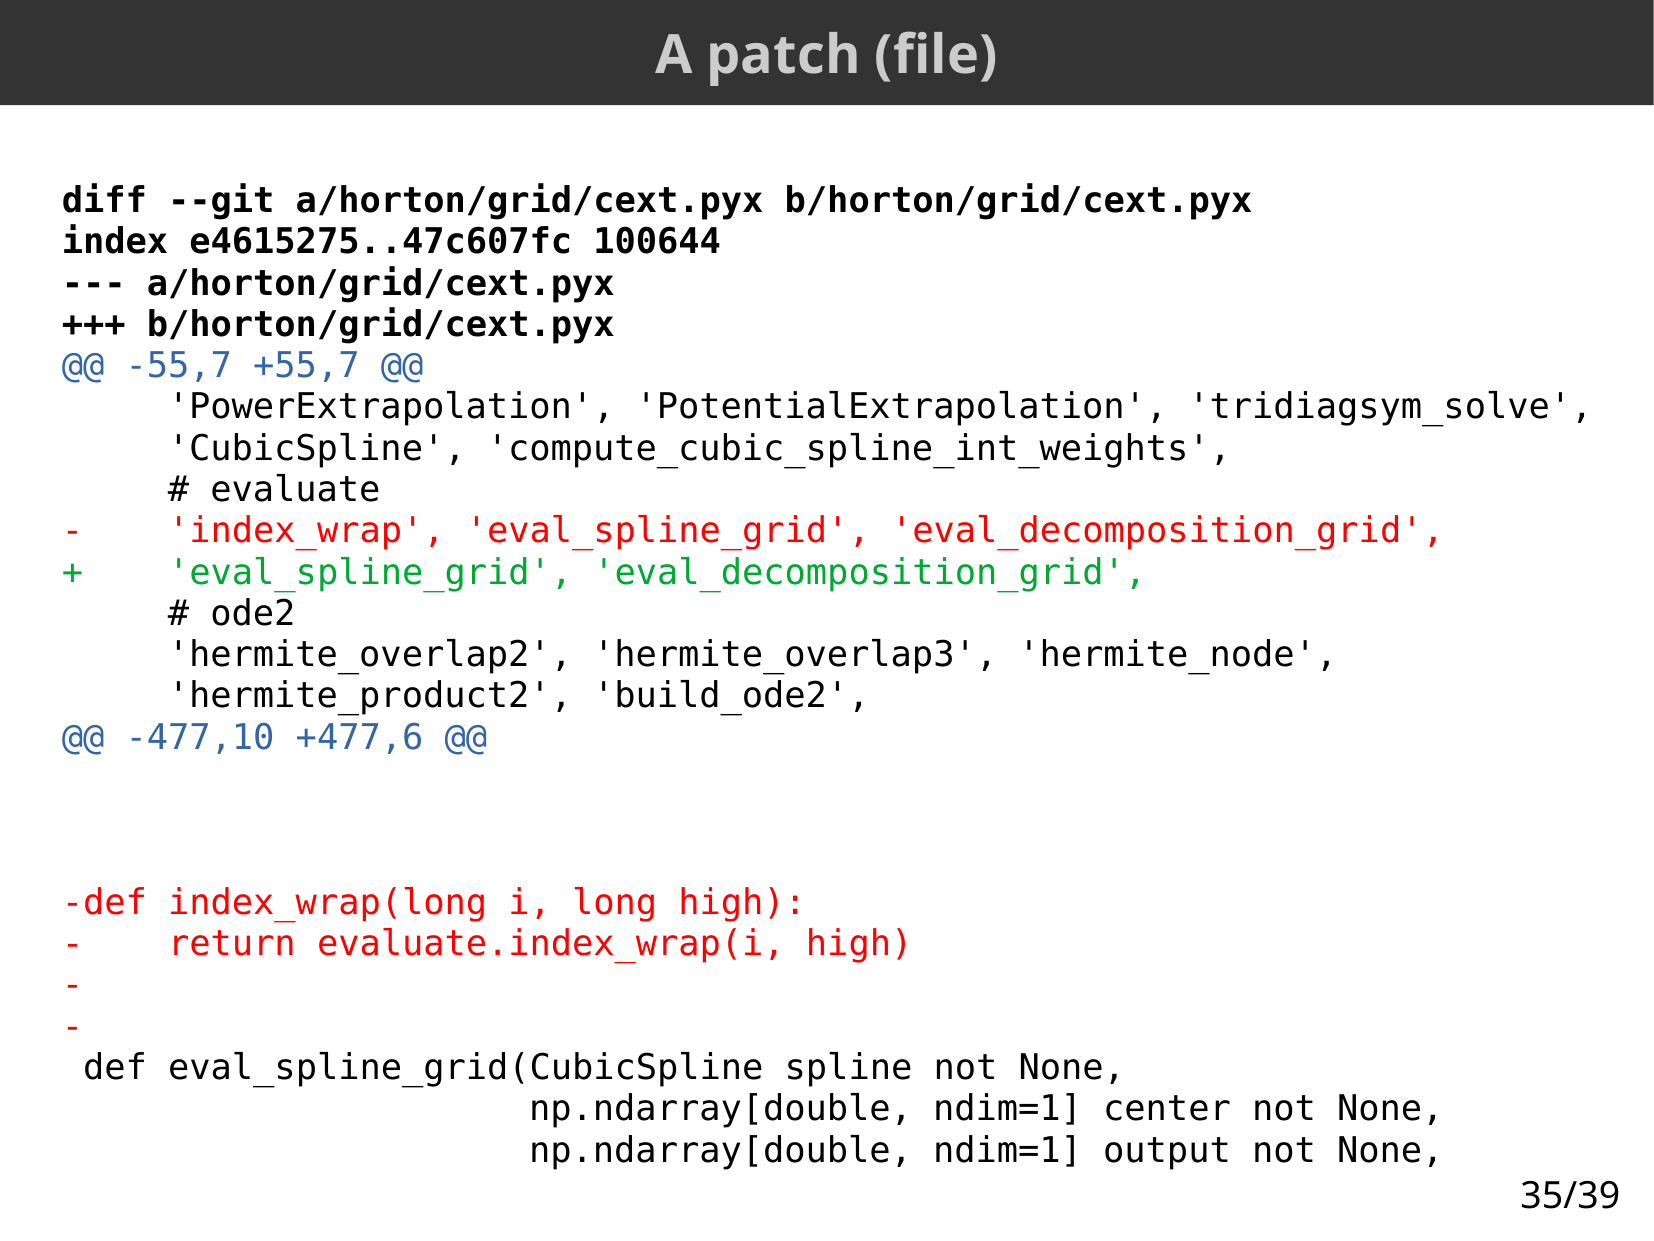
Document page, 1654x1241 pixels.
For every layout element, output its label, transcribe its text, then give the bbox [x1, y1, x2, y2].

title A patch (file) [0, 0, 1654, 105]
text_box diff --git a/horton/grid/cext.pyx b/horton/grid/cext.pyx index e4615275..47c607fc 100644 --- a/horton/grid/cext.pyx +++ b/horton/grid/cext.pyx @@ -55,7 +55,7 @@ 'PowerExtrapolation', 'PotentialExtrapolation', 'tridiagsym_solve', 'CubicSpline', 'compute_cubic_spline_int_weights', # evaluate - 'index_wrap', 'eval_spline_grid', 'eval_decomposition_grid', + 'eval_spline_grid', 'eval_decomposition_grid', # ode2 'hermite_overlap2', 'hermite_overlap3', 'hermite_node', 'hermite_product2', 'build_ode2', @@ -477,10 +477,6 @@ -def index_wrap(long i, long high): - return evaluate.index_wrap(i, high) - - def eval_spline_grid(CubicSpline spline not None, np.ndarray[double, ndim=1] center not None, np.ndarray[double, ndim=1] output not None, [0, 105, 1654, 1241]
